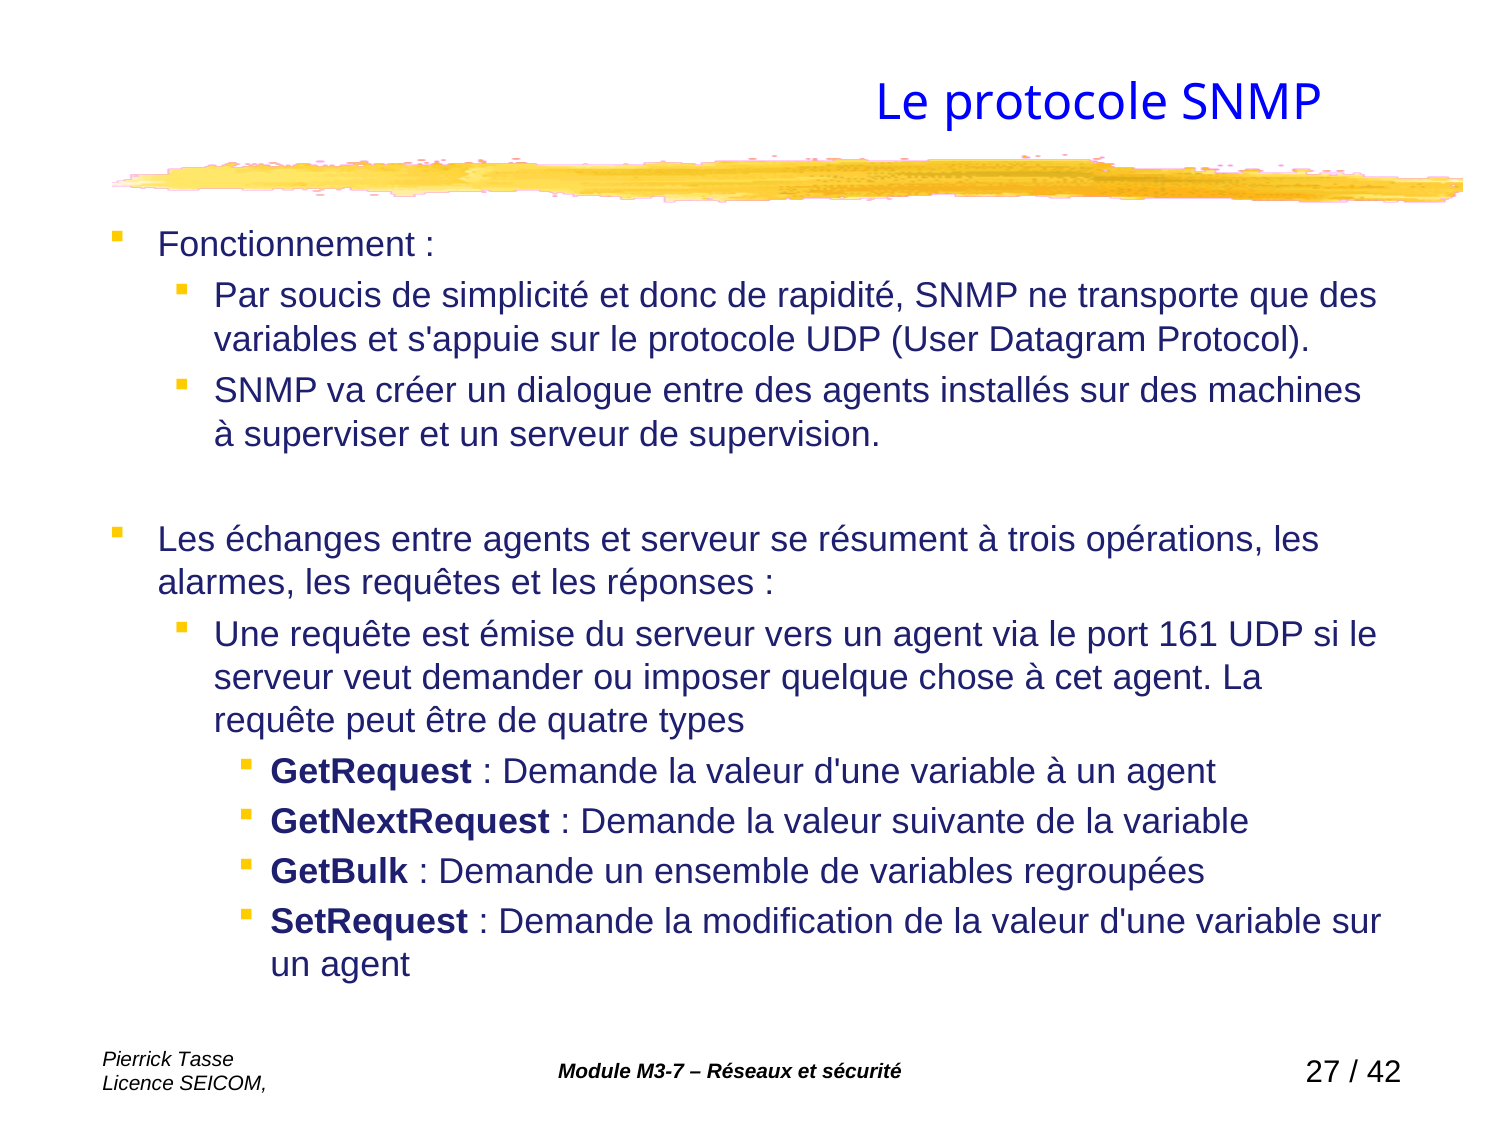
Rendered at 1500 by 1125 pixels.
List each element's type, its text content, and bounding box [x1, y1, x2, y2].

title Le protocole SNMP [62, 37, 1338, 138]
picture [112, 149, 1463, 213]
list Fonctionnement : Par soucis de simplicité et donc de rapidité, SNMP ne transporte que des variables et s'appuie sur le protocole UDP (User Datagram Protocol). SNMP va créer un dialogue entre des agents installés sur des machines à superviser et un serveur de supervision. Les échanges entre agents et serveur se résument à trois opérations, les alarmes, les requêtes et les réponses : Une requête est émise du serveur vers un agent via le port 161 UDP si le serveur veut demander ou imposer quelque chose à cet agent. La requête peut être de quatre types GetRequest : Demande la valeur d'une variable à un agent GetNextRequest : Demande la valeur suivante de la variable GetBulk : Demande un ensemble de variables regroupées SetRequest : Demande la modification de la valeur d'une variable sur un agent [94, 212, 1406, 1004]
